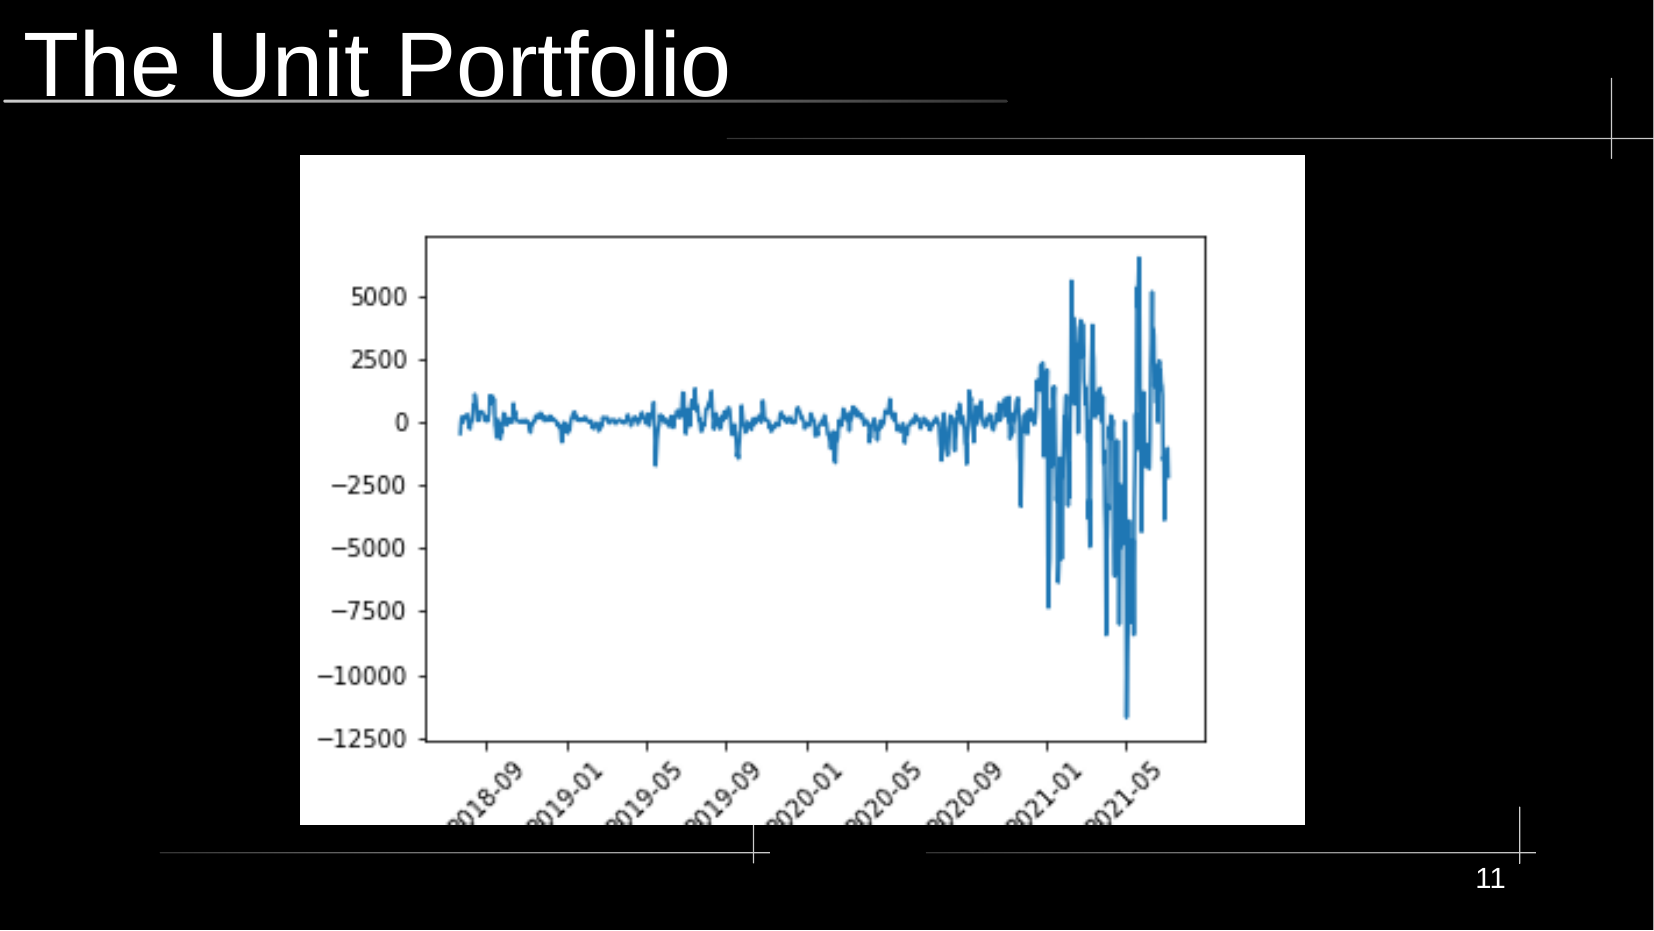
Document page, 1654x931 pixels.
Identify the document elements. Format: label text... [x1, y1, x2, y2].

picture [300, 155, 1305, 826]
title The Unit Portfolio [23, 11, 1589, 119]
